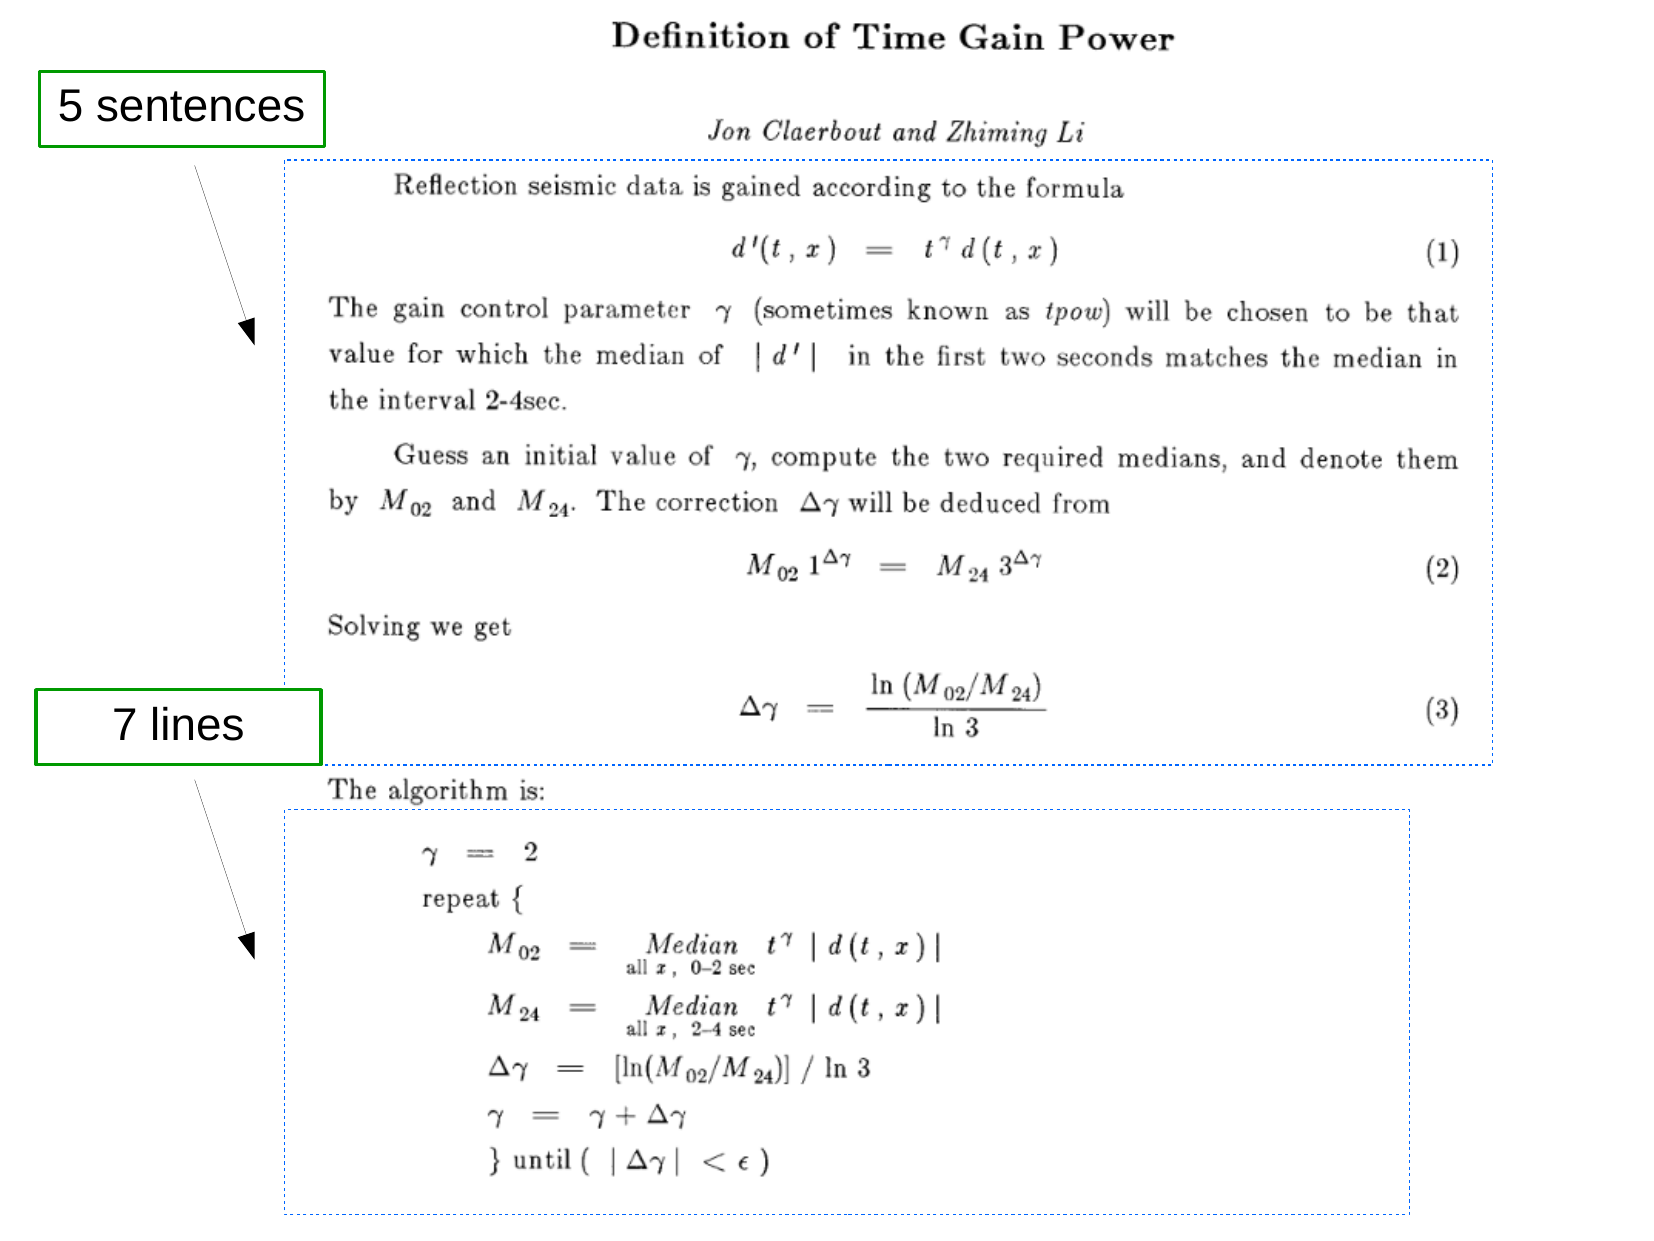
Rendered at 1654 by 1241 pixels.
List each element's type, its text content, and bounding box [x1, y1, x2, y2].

text_box 7 lines [36, 689, 322, 765]
text_box 5 sentences [39, 71, 325, 147]
picture [294, 0, 1493, 1240]
